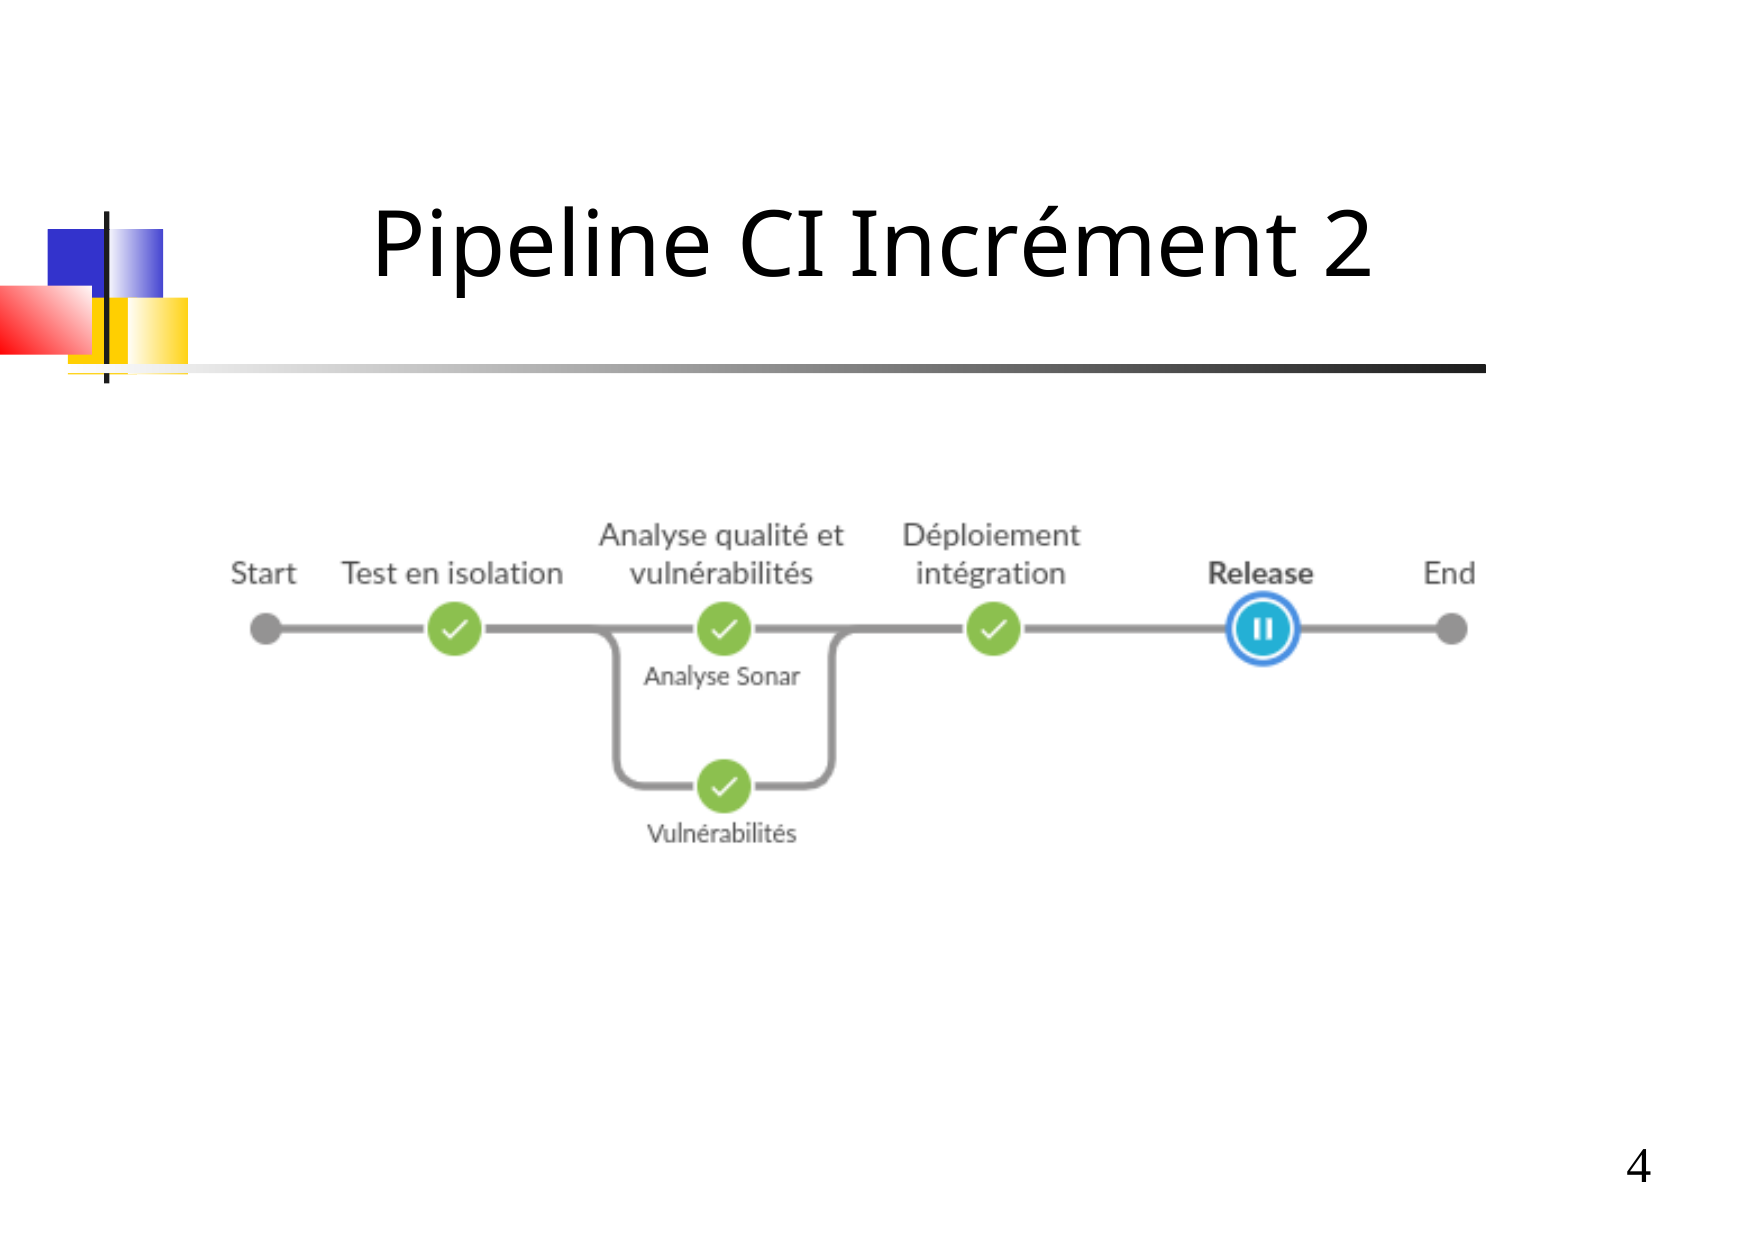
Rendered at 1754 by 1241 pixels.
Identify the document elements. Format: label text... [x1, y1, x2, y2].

title Pipeline CI Incrément 2 [179, 139, 1567, 351]
picture [179, 472, 1522, 969]
